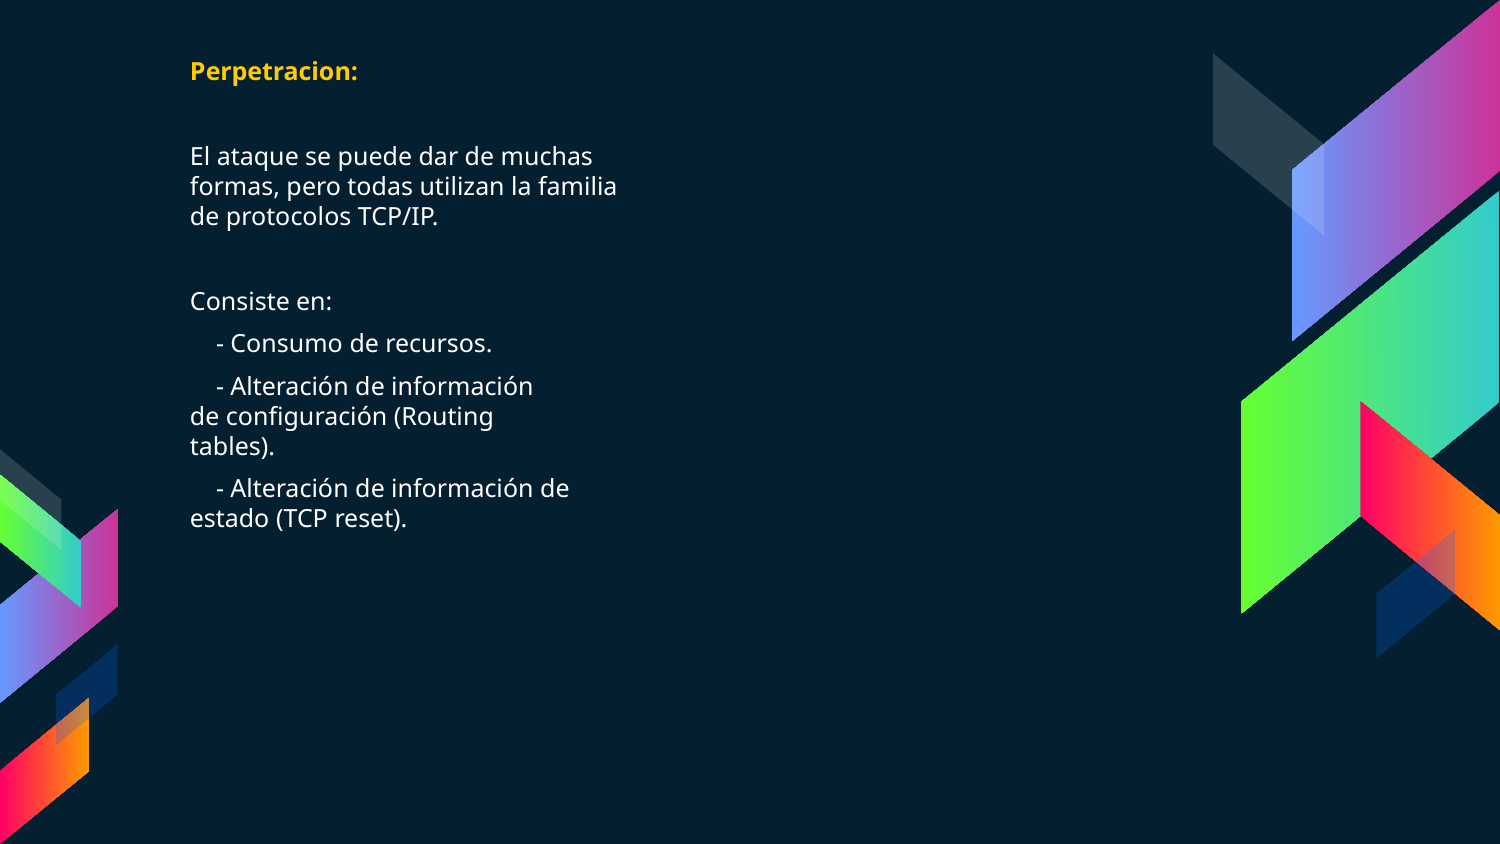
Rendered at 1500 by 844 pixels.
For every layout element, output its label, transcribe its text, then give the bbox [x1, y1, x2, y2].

list Perpetracion: El ataque se puede dar de muchas formas, pero todas utilizan la familia de protocolos TCP/IP. Consiste en: - Consumo de recursos. - Alteración de información de configuración (Routing tables). - Alteración de información de estado (TCP reset). [175, 40, 655, 512]
